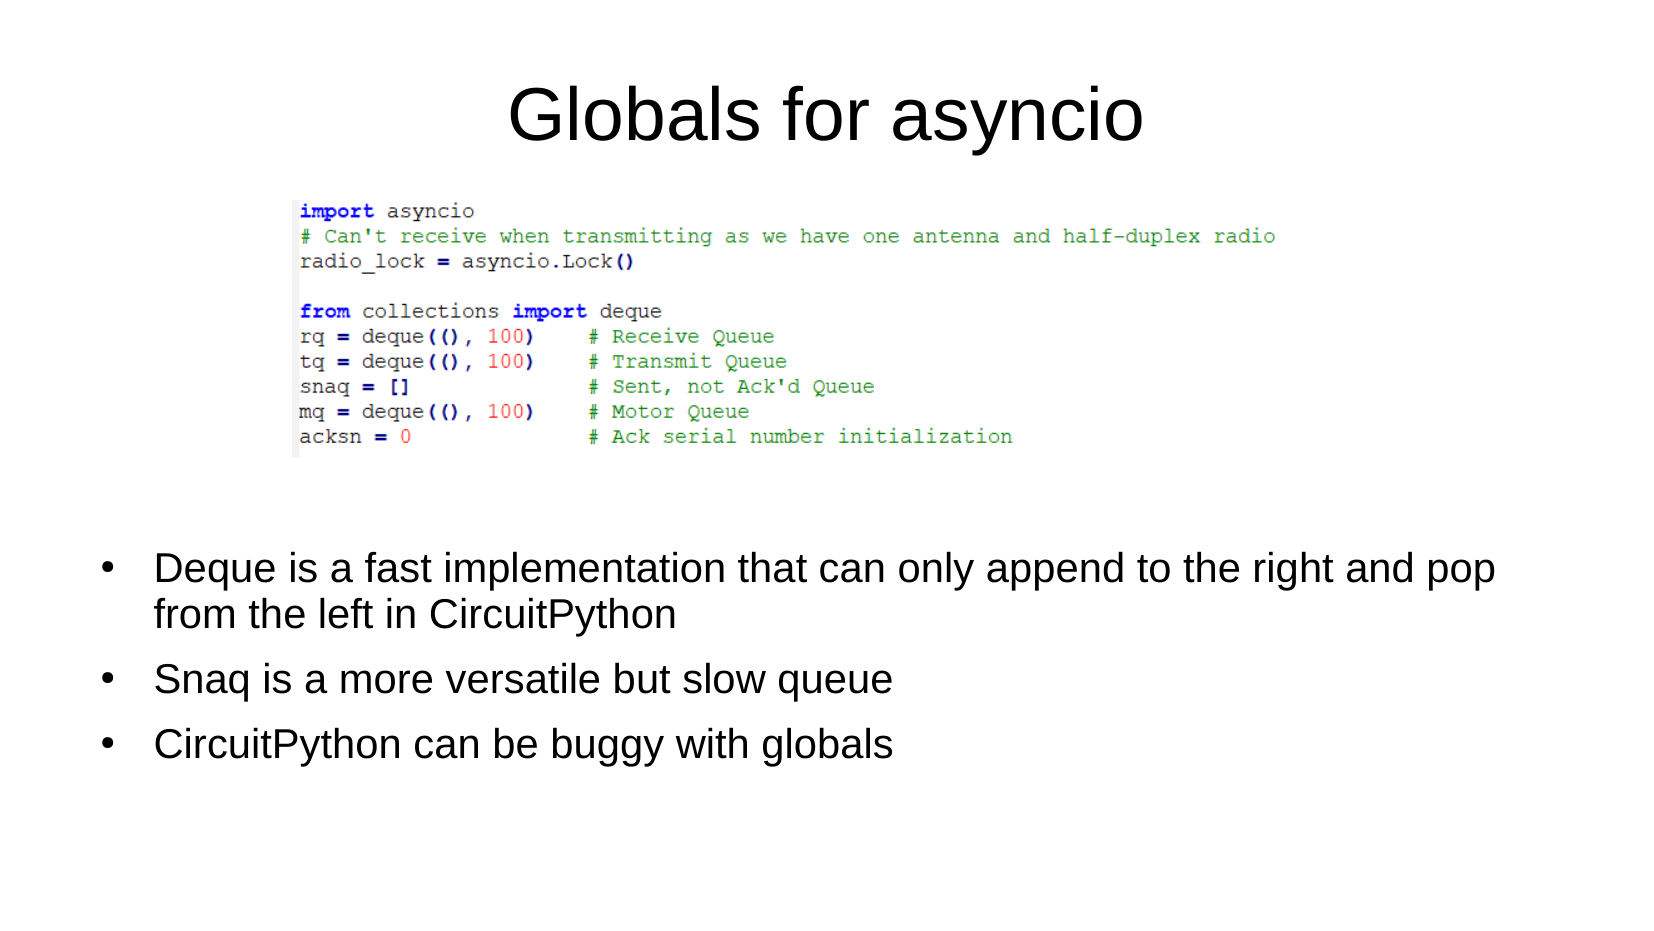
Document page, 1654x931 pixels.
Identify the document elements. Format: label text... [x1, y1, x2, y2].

title Globals for asyncio [82, 37, 1571, 193]
list Deque is a fast implementation that can only append to the right and pop from the left in CircuitPython Snaq is a more versatile but slow queue CircuitPython can be buggy with globals [82, 544, 1552, 871]
picture [292, 200, 1282, 458]
